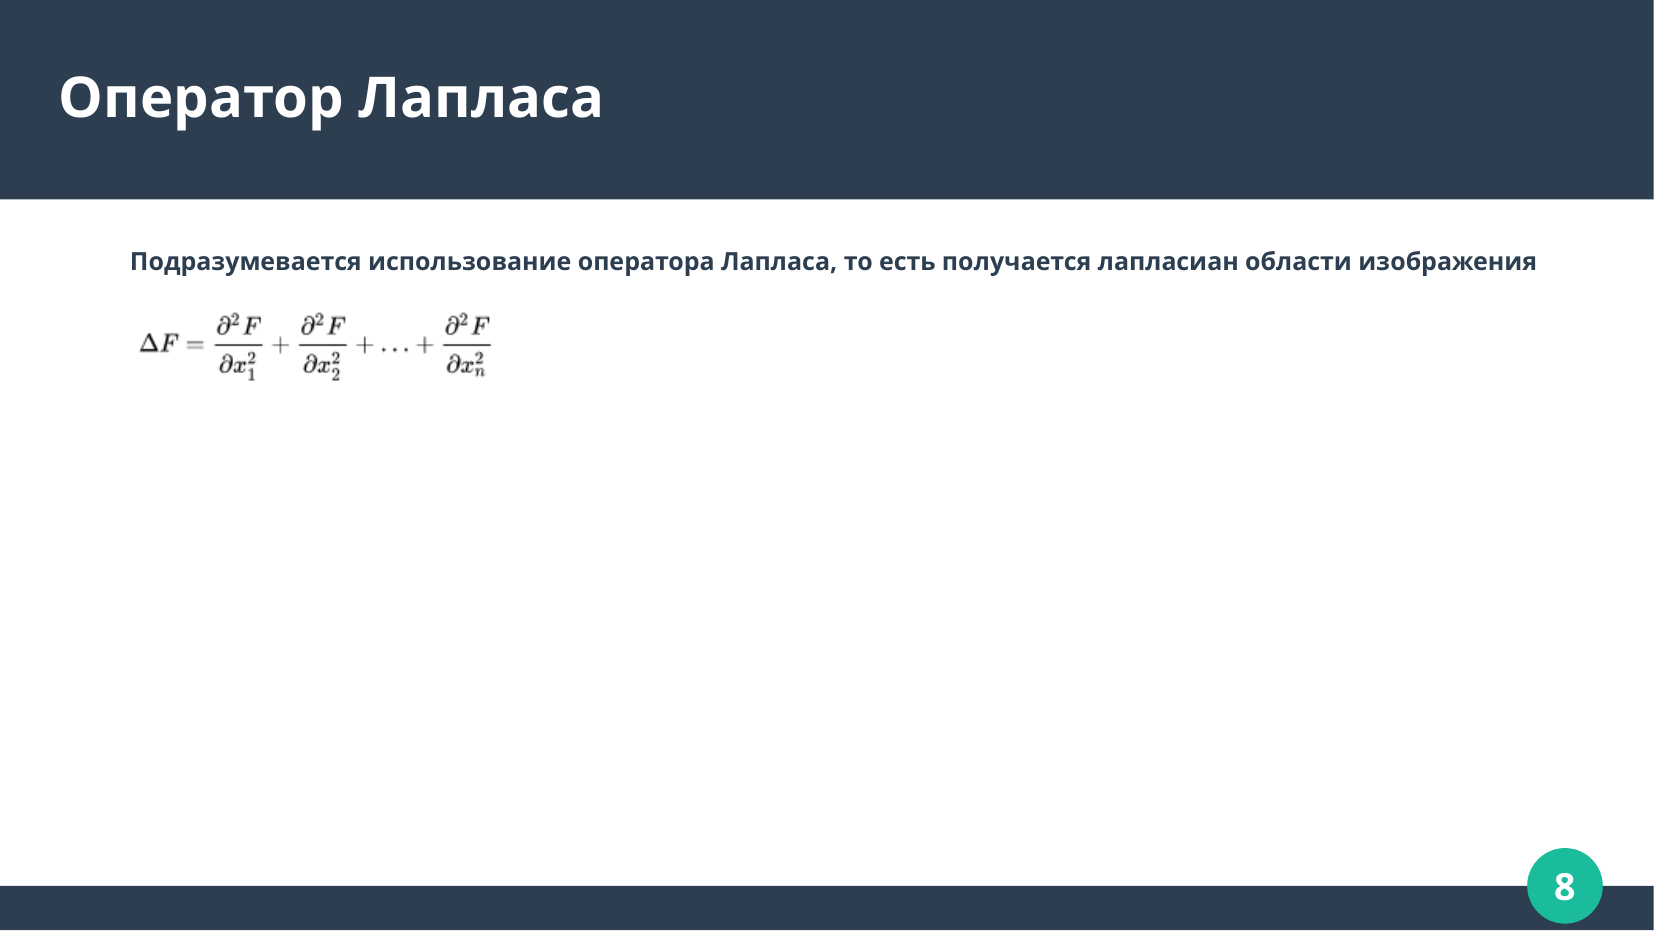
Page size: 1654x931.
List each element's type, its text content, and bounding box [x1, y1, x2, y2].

list Подразумевается использование оператора Лапласа, то есть получается лапласиан области изображения [59, 243, 1595, 864]
picture [125, 302, 502, 384]
title Оператор Лапласа [59, 37, 1595, 155]
